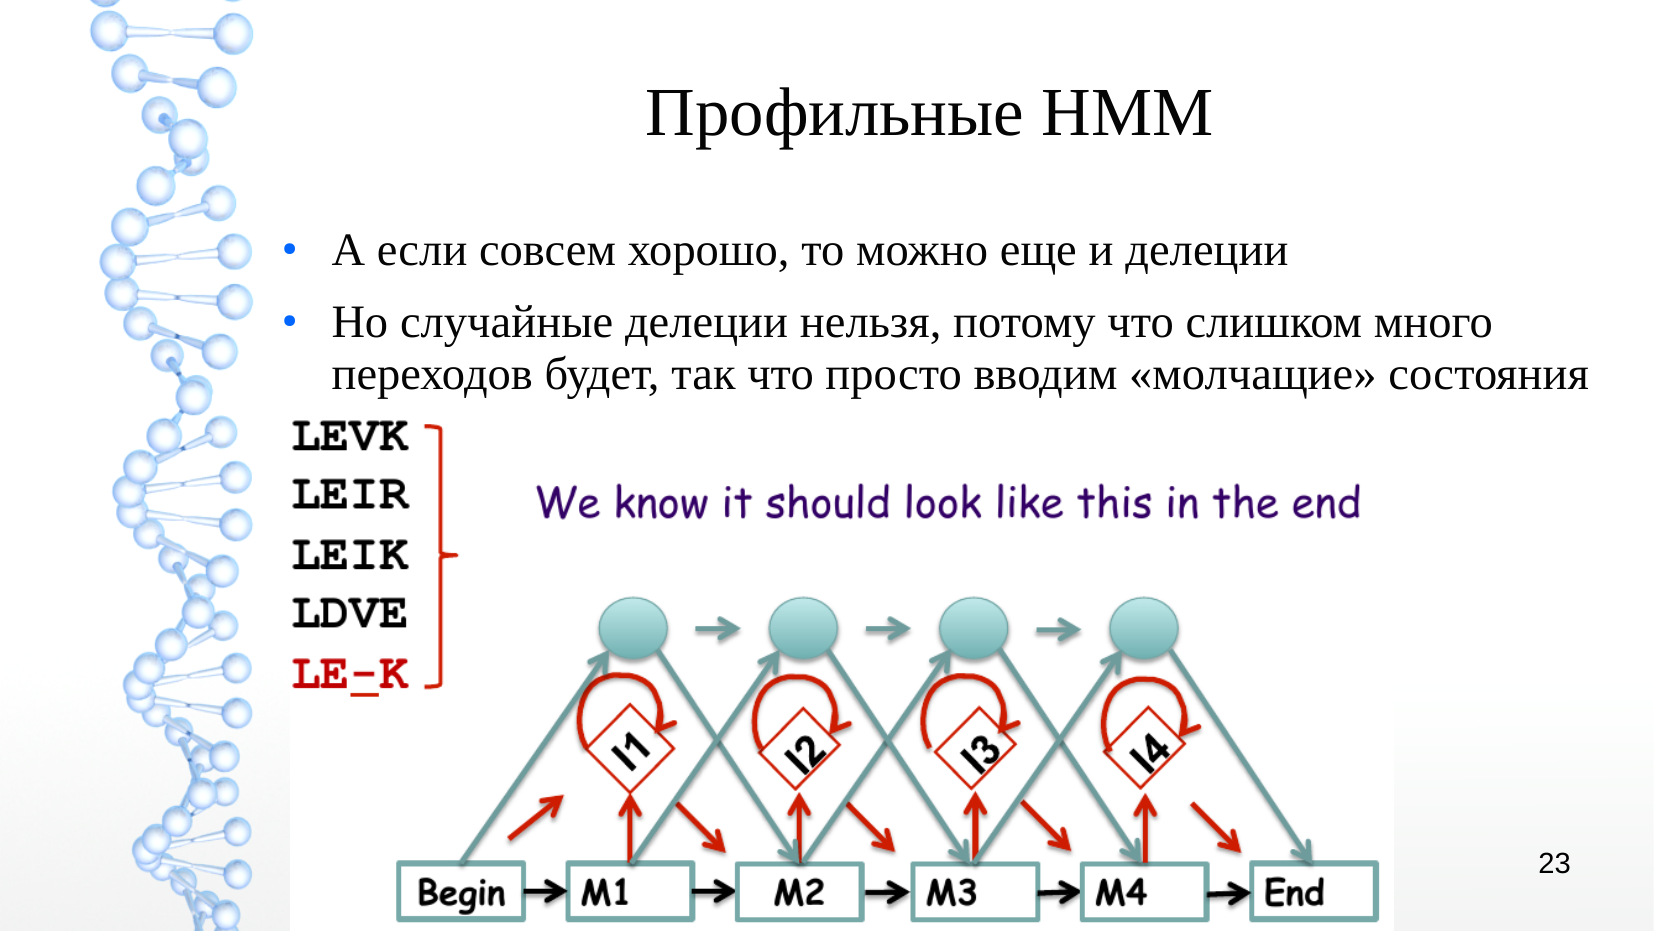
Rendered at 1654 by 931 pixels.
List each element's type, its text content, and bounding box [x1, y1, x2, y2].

picture [0, 0, 1654, 931]
title Профильные HMM [265, 35, 1595, 189]
list А если совсем хорошо, то можно еще и делеции Но случайные делеции нельзя, потому что слишком много переходов будет, так что просто вводим «молчащие» состояния [265, 224, 1595, 402]
